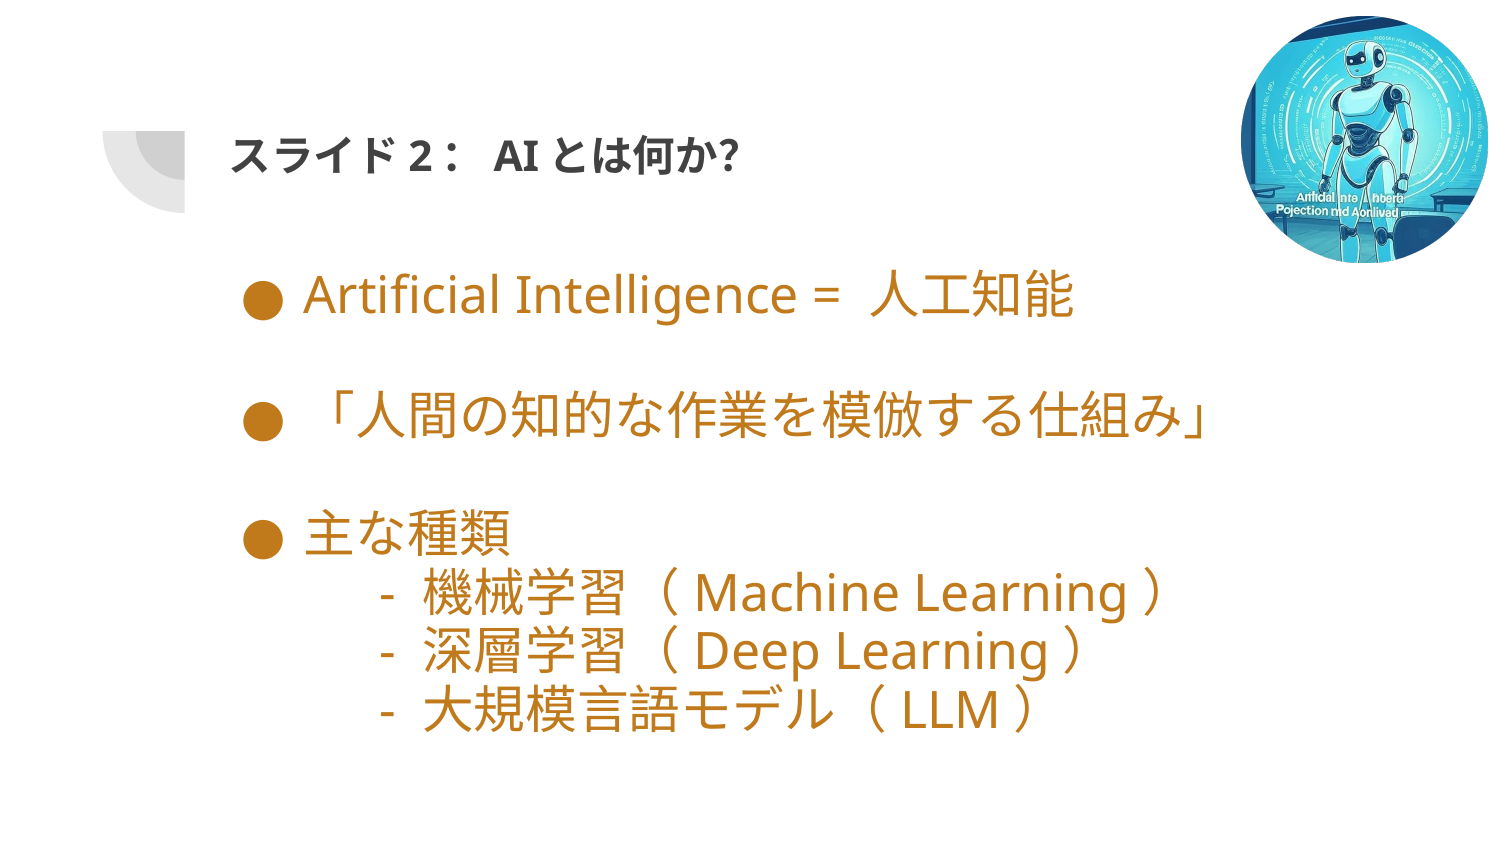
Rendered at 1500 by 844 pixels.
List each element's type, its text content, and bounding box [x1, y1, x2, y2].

title スライド2：AIとは何か？ [213, 98, 1241, 251]
list Artificial Intelligence = 人工知能 「人間の知的な作業を模倣する仕組み」 主な種類 - 機械学習（Machine Learning） - 深層学習（Deep Learning） - 大規模言語モデル（LLM） [213, 251, 1380, 774]
picture [1241, 16, 1488, 263]
